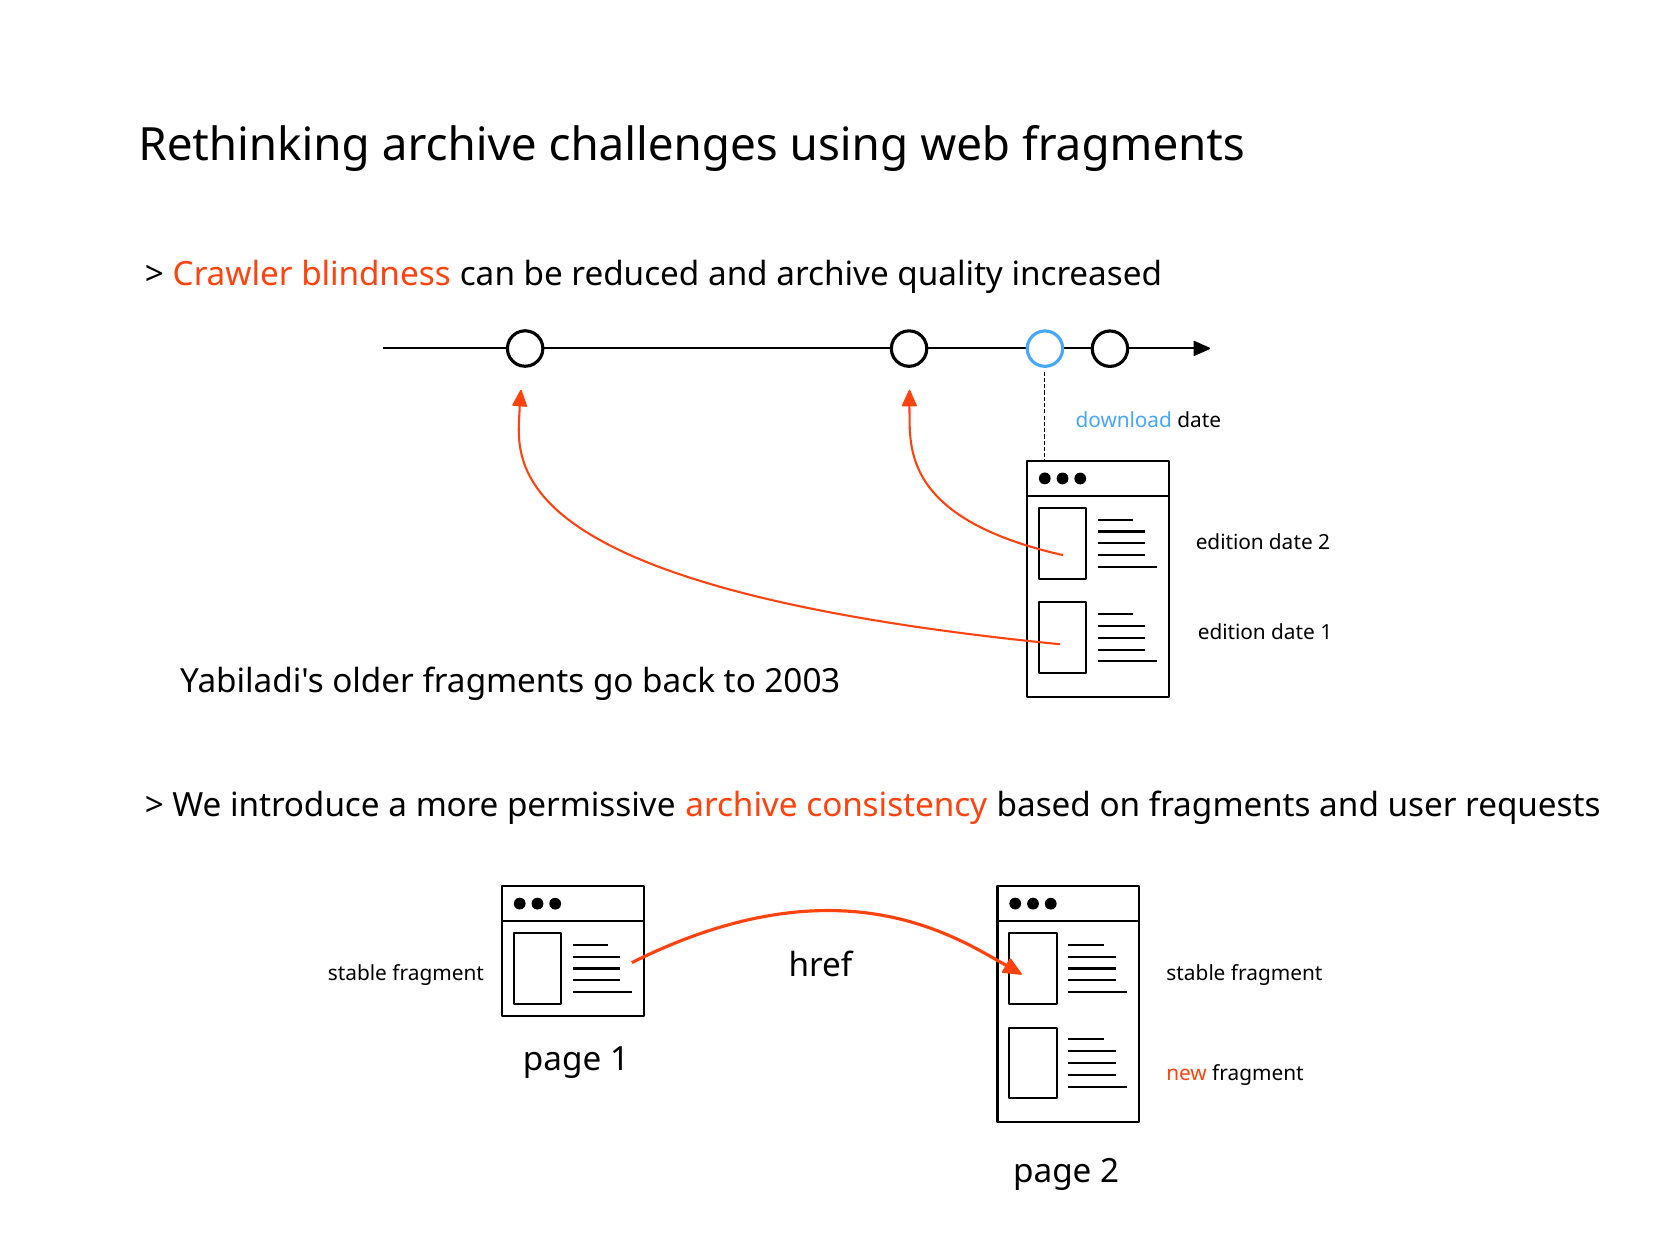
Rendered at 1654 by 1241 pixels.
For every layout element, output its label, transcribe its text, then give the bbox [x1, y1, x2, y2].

text_box [1027, 460, 1169, 495]
text_box [891, 330, 927, 367]
text_box page 2 [998, 1139, 1133, 1195]
text_box edition date 2 [1181, 519, 1341, 560]
text_box [501, 885, 644, 920]
text_box [507, 330, 543, 367]
text_box new fragment [1151, 1051, 1315, 1091]
text_box edition date 1 [1183, 610, 1341, 650]
text_box stable fragment [313, 950, 495, 991]
text_box page 1 [508, 1027, 640, 1082]
text_box Rethinking archive challenges using web fragments [123, 118, 1321, 233]
text_box [1027, 330, 1063, 367]
text_box > We introduce a more permissive archive consistency based on fragments and user requests [130, 773, 1609, 829]
text_box [1092, 330, 1128, 367]
text_box download date [1060, 397, 1235, 438]
text_box [1027, 497, 1169, 697]
text_box Yabiladi's older fragments go back to 2003 [165, 649, 846, 704]
text_box [501, 921, 644, 1016]
text_box [997, 885, 1140, 1123]
text_box > Crawler blindness can be reduced and archive quality increased [130, 242, 1192, 297]
text_box stable fragment [1151, 950, 1334, 991]
text_box href [773, 933, 865, 988]
